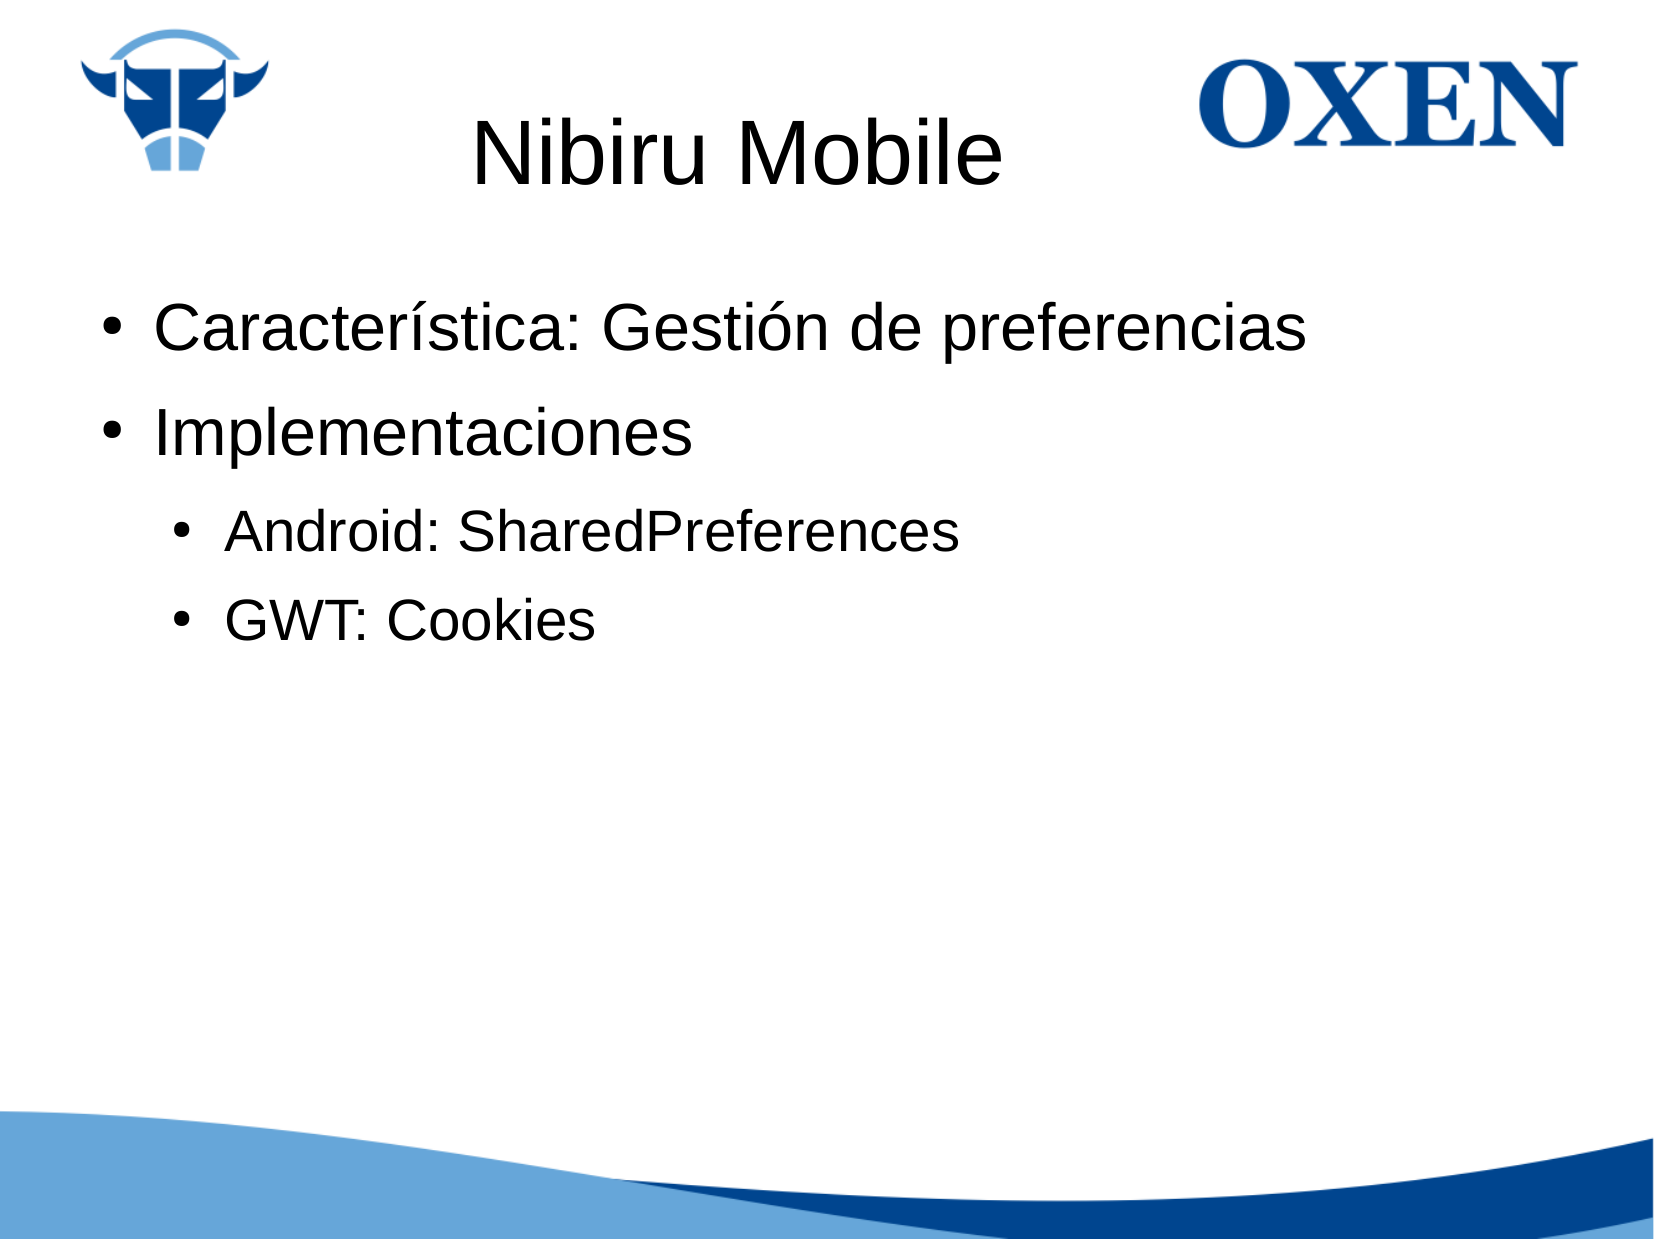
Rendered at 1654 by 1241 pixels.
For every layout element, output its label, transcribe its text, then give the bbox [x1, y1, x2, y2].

title Nibiru Mobile [265, 49, 1211, 257]
picture [5, 11, 1654, 195]
picture [0, 1104, 1654, 1239]
list Característica: Gestión de preferencias Implementaciones Android: SharedPreferences GWT: Cookies [82, 290, 1571, 1010]
